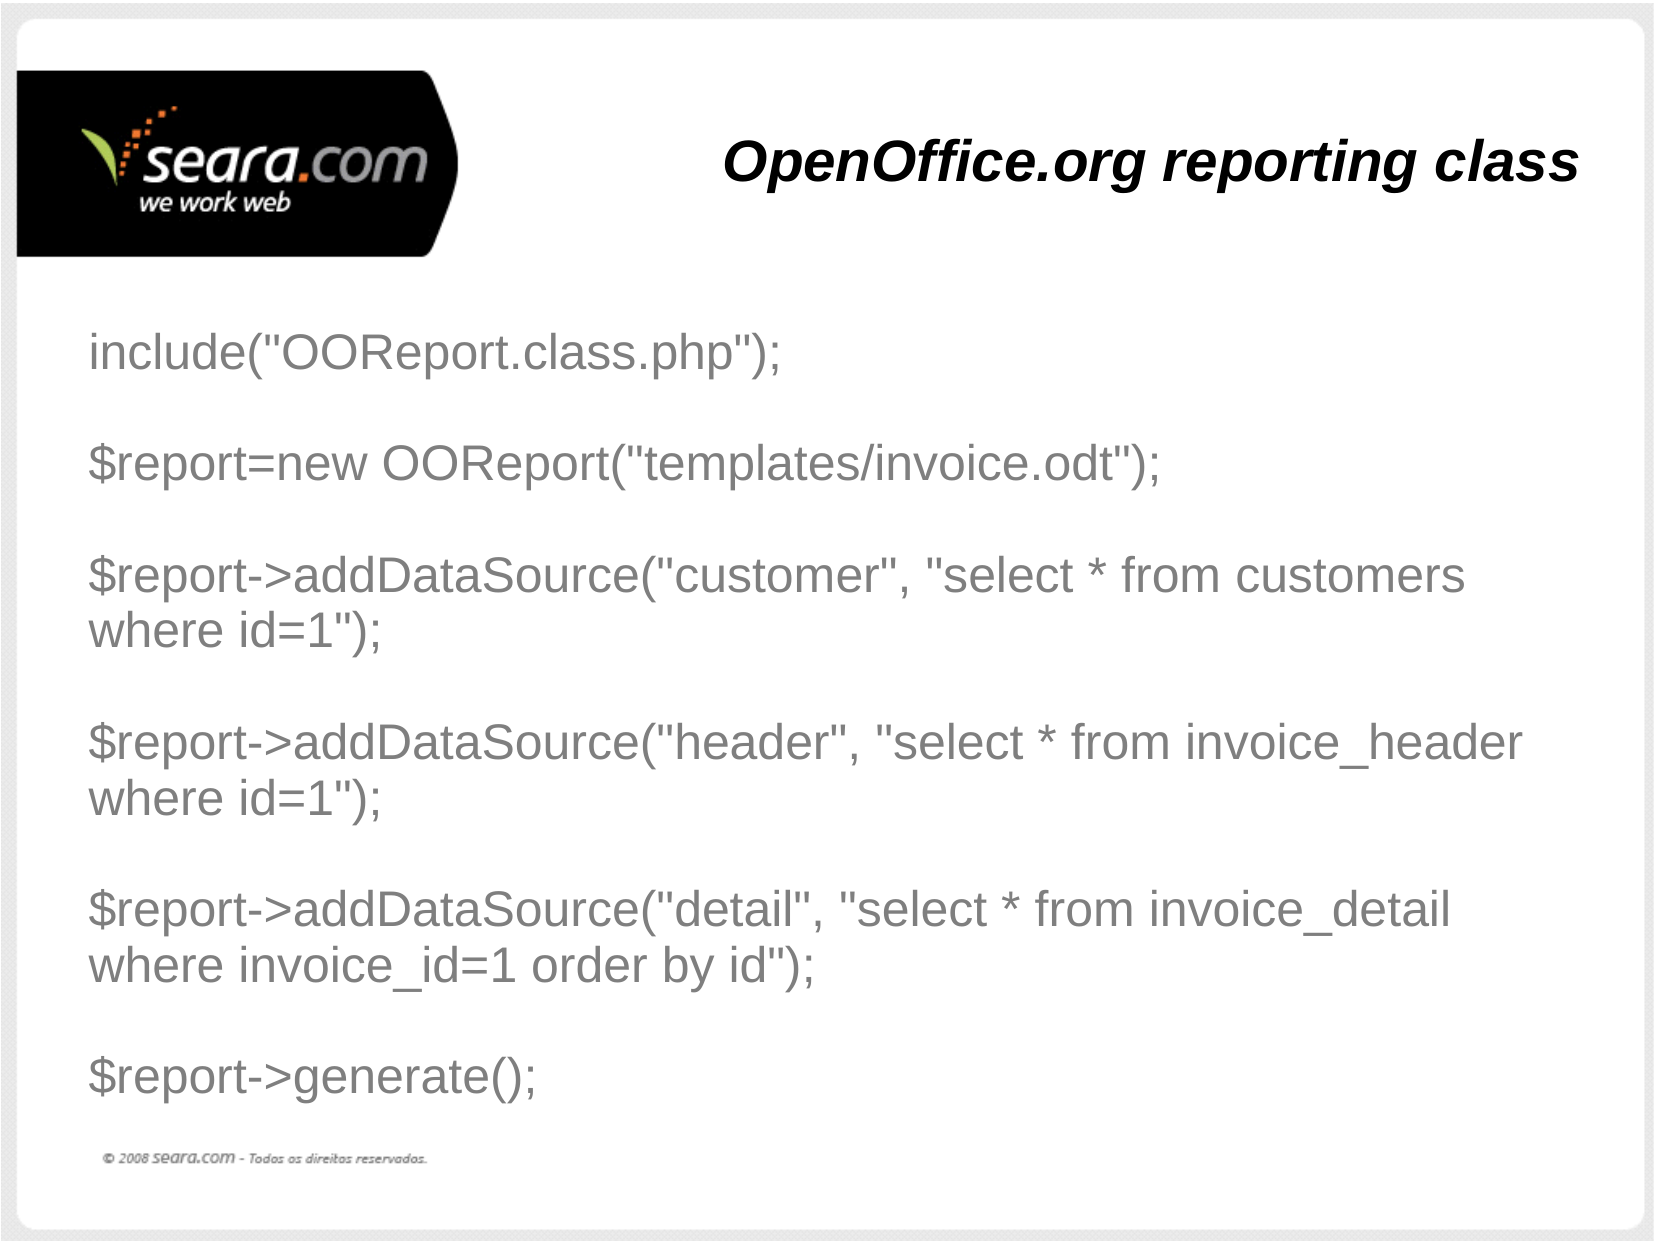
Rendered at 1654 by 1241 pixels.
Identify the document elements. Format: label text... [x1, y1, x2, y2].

title OpenOffice.org reporting class [531, 89, 1582, 237]
text_box include("OOReport.class.php"); $report=new OOReport("templates/invoice.odt"); $report->addDataSource("customer", "select * from customers where id=1"); $report->addDataSource("header", "select * from invoice_header where id=1"); $report->addDataSource("detail", "select * from invoice_detail where invoice_id=1 order by id"); $report->generate(); [88, 324, 1566, 1106]
